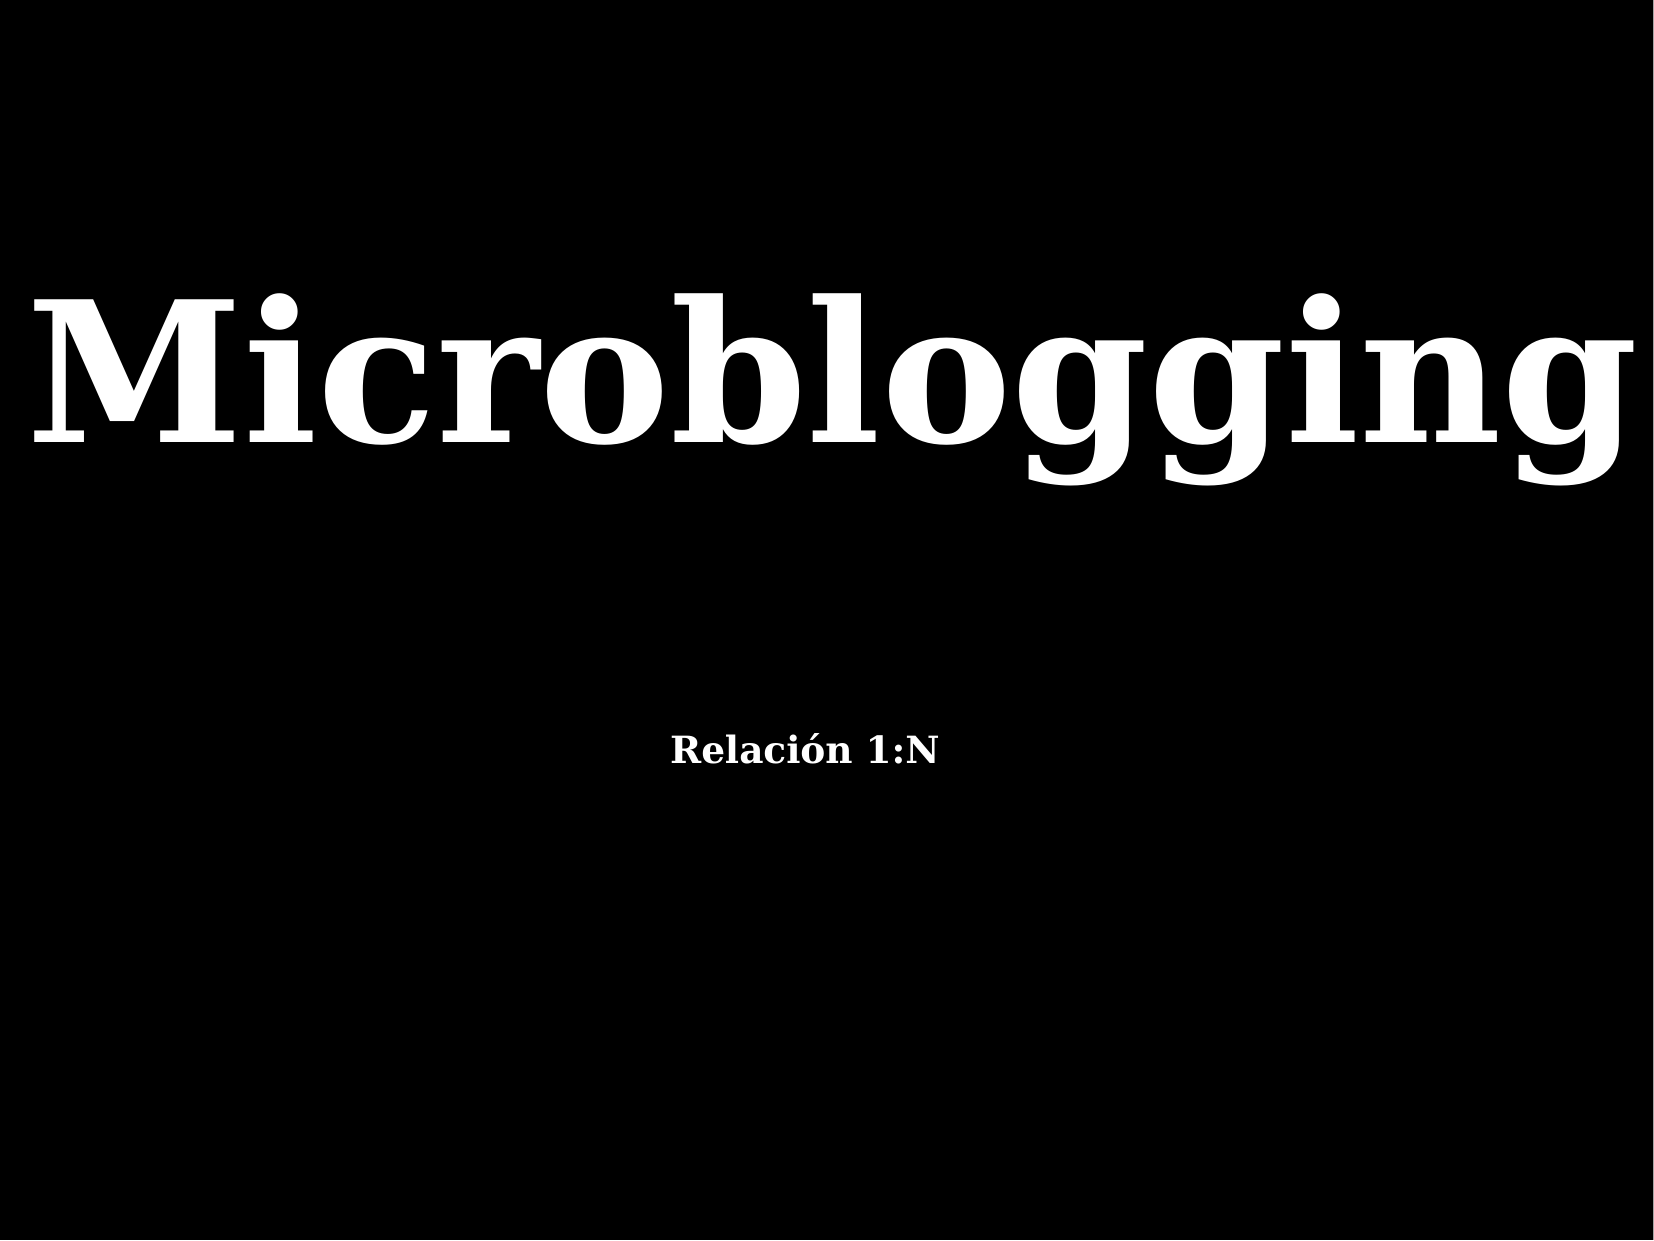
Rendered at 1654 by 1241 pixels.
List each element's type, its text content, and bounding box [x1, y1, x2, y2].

text_box Relación 1:N [655, 720, 955, 780]
text_box Microblogging [11, 20, 1654, 726]
